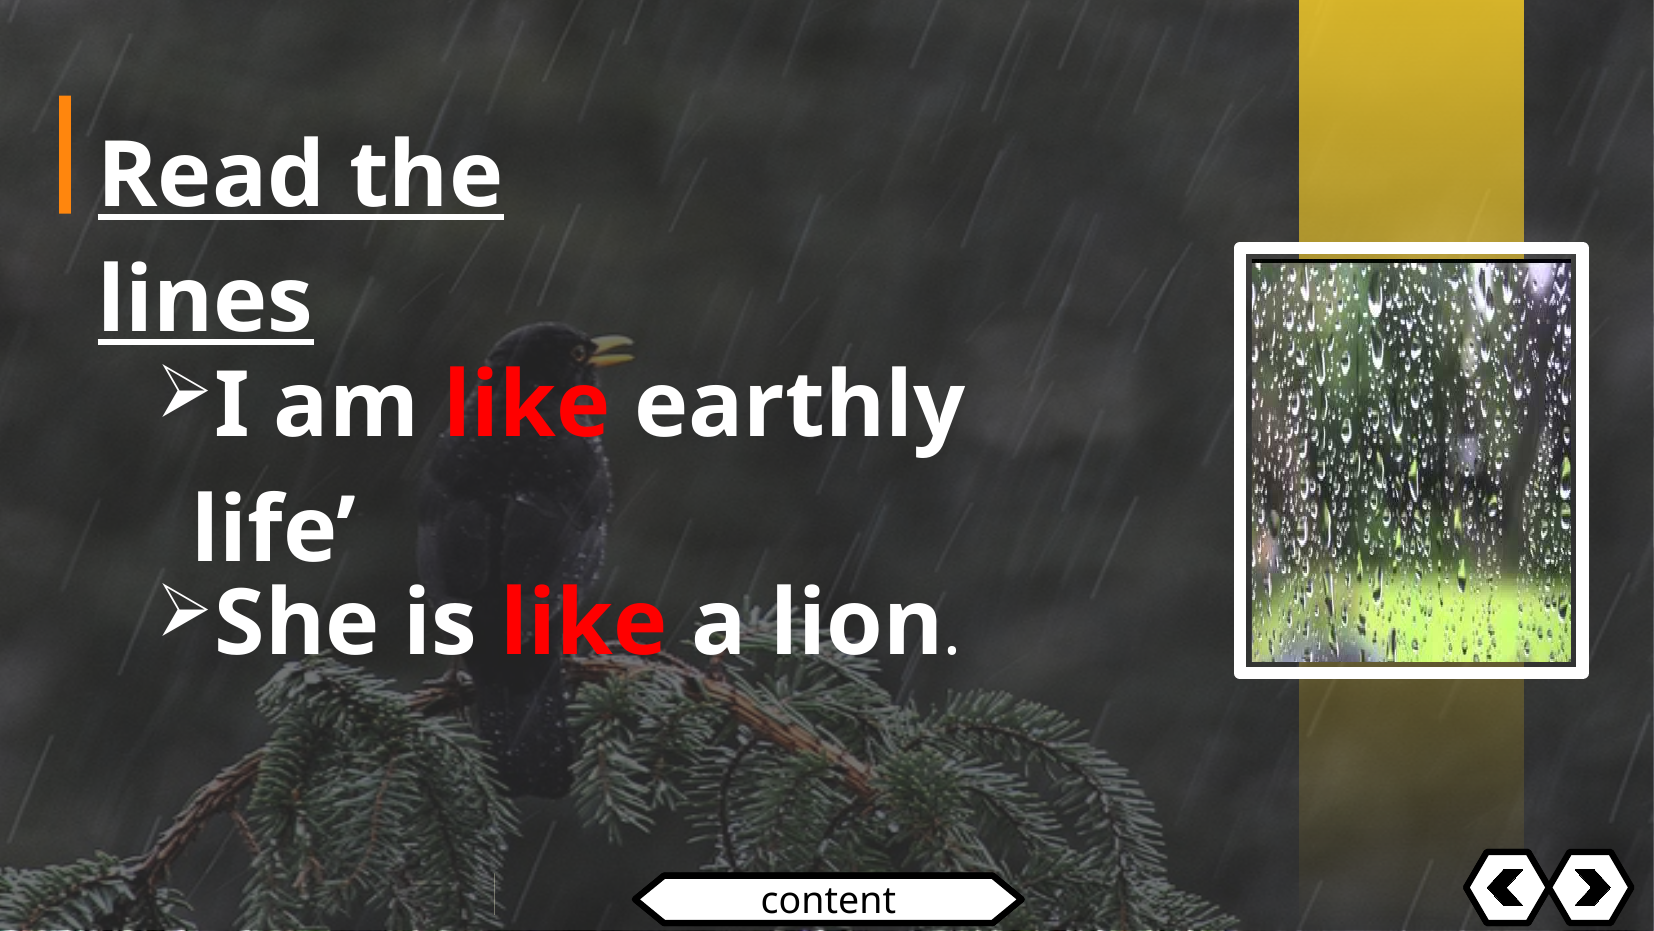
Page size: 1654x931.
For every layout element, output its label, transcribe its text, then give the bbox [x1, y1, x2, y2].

text_box She is like a lion. [141, 549, 1170, 698]
text_box I am like earthly life’ [141, 330, 1170, 546]
text_box Read the lines [82, 101, 544, 319]
picture [1251, 259, 1571, 662]
text_box content [635, 875, 1022, 924]
text_box POETIC DEVICES [60, 846, 510, 920]
text_box [0, 0, 1654, 931]
